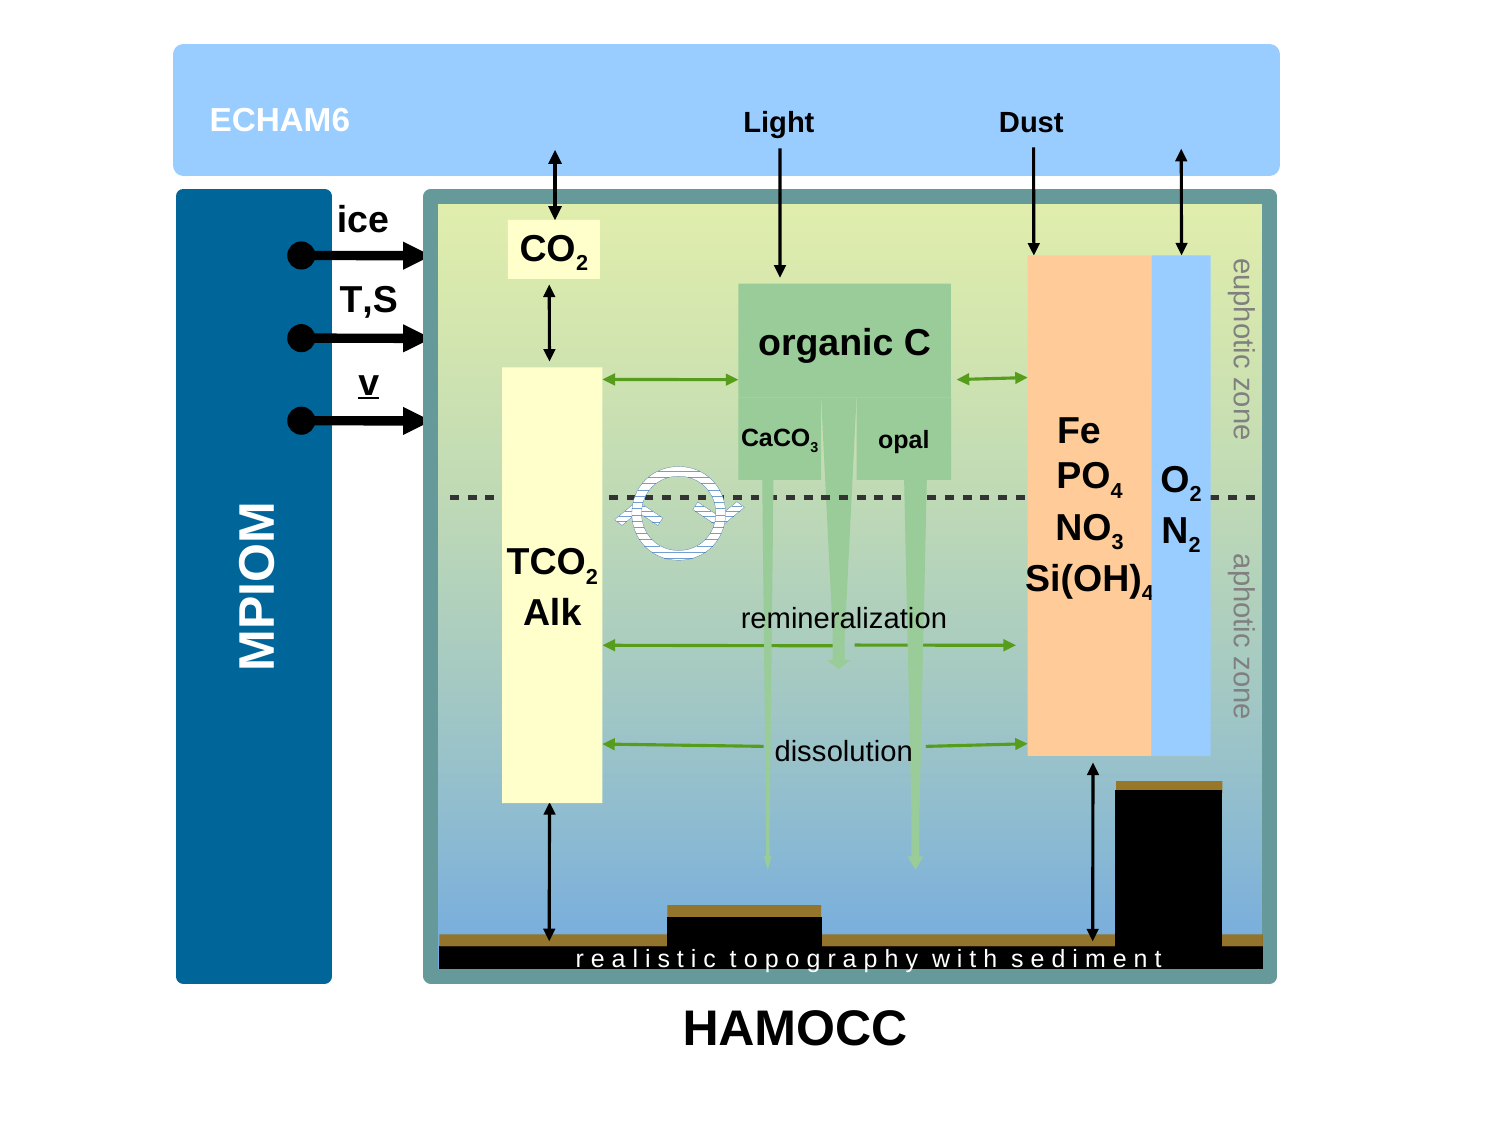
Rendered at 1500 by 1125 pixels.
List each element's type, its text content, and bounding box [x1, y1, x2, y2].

text_box euphotic zone [1220, 243, 1271, 465]
text_box v [343, 349, 395, 411]
text_box HAMOCC [667, 987, 944, 1064]
text_box TCO2 Alk [502, 367, 603, 804]
text_box opal [856, 397, 952, 480]
text_box CO2 [507, 219, 600, 279]
text_box aphotic zone [1220, 539, 1271, 740]
text_box T,S [324, 267, 414, 328]
text_box organic C [738, 283, 951, 397]
text_box [430, 196, 1270, 977]
picture [614, 466, 747, 562]
text_box r e a l i s t i c t o p o g r a p h y w i t h s e d i m e n t [560, 934, 1263, 981]
text_box Fe PO4 NO3 Si(OH)4 [1027, 255, 1151, 756]
text_box MPIOM [183, 196, 325, 977]
text_box [1035, 196, 1180, 255]
text_box ice [322, 186, 404, 248]
text_box O2 N2 [1151, 255, 1211, 756]
text_box ECHAM6 [194, 90, 603, 146]
text_box dissolution [759, 724, 929, 775]
text_box CaCO3 [738, 397, 822, 480]
text_box [183, 54, 1270, 165]
text_box Dust [984, 96, 1079, 147]
text_box remineralization [726, 591, 963, 643]
text_box Light [728, 96, 830, 147]
